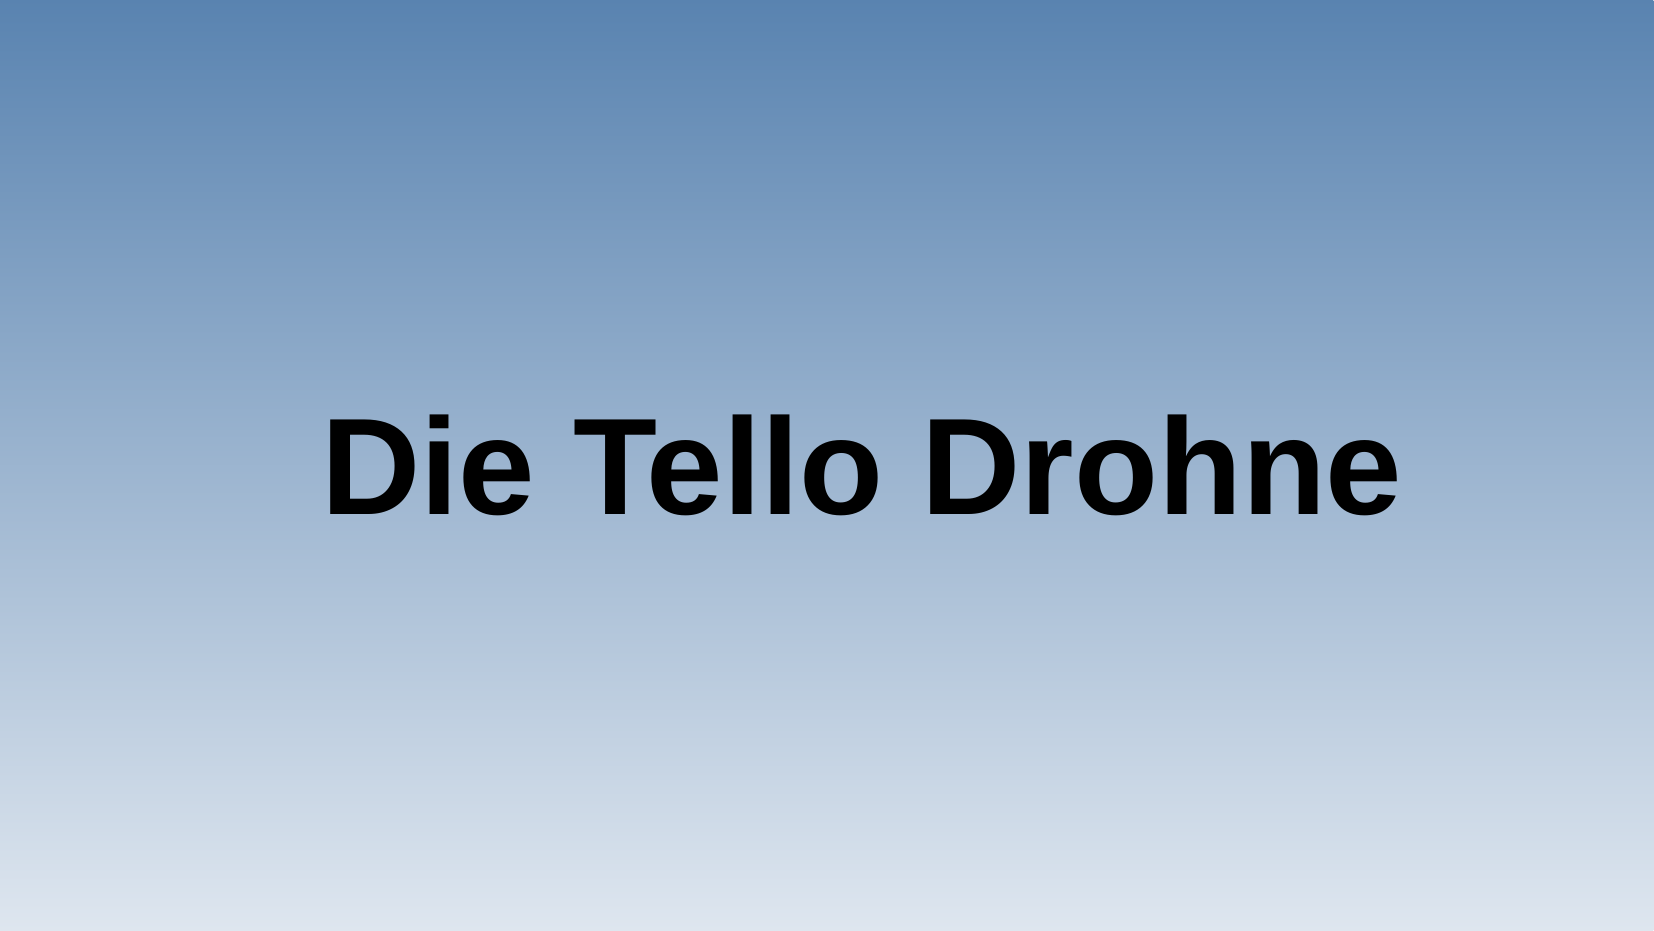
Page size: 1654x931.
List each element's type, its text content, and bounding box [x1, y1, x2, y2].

subtitle Die Tello Drohne [118, 106, 1607, 827]
